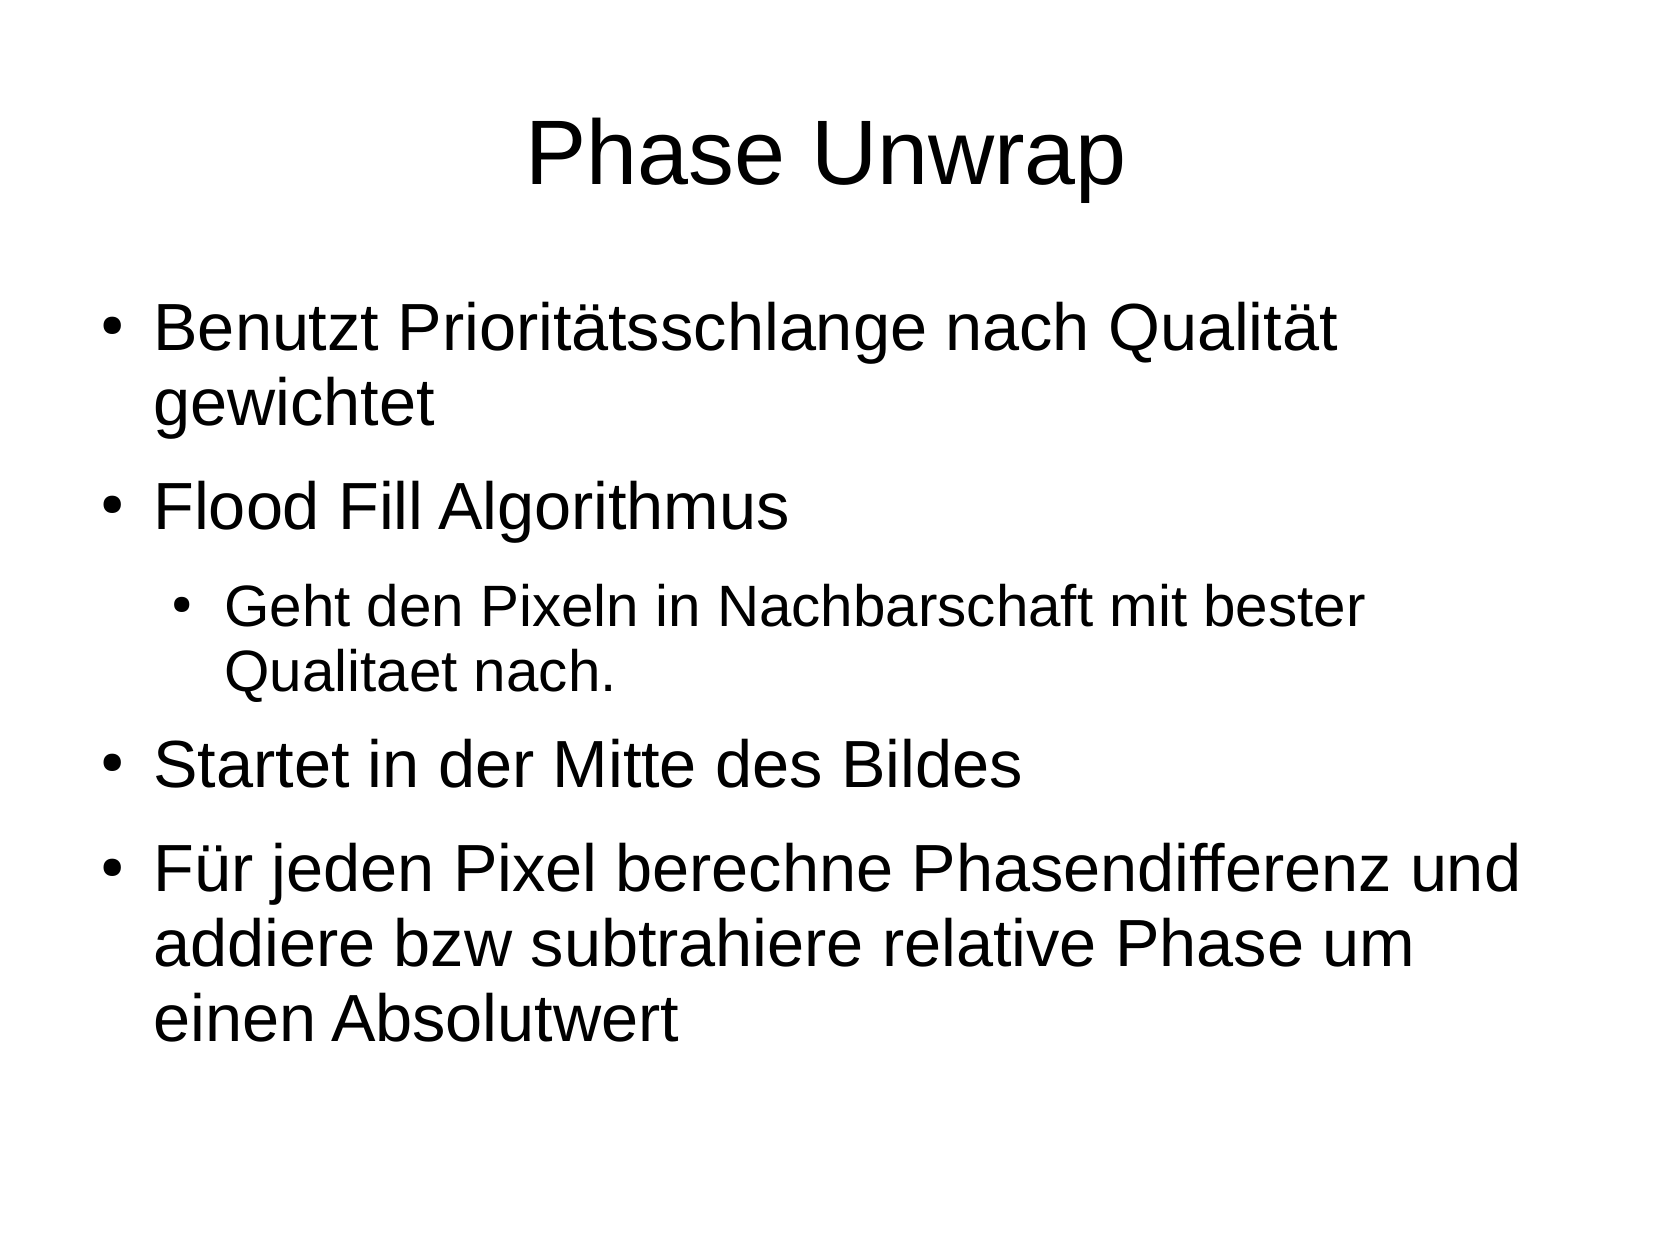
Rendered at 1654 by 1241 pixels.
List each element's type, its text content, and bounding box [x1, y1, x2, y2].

list Benutzt Prioritätsschlange nach Qualität gewichtet Flood Fill Algorithmus Geht den Pixeln in Nachbarschaft mit bester Qualitaet nach. Startet in der Mitte des Bildes Für jeden Pixel berechne Phasendifferenz und addiere bzw subtrahiere relative Phase um einen Absolutwert [82, 290, 1571, 1109]
title Phase Unwrap [82, 56, 1571, 250]
